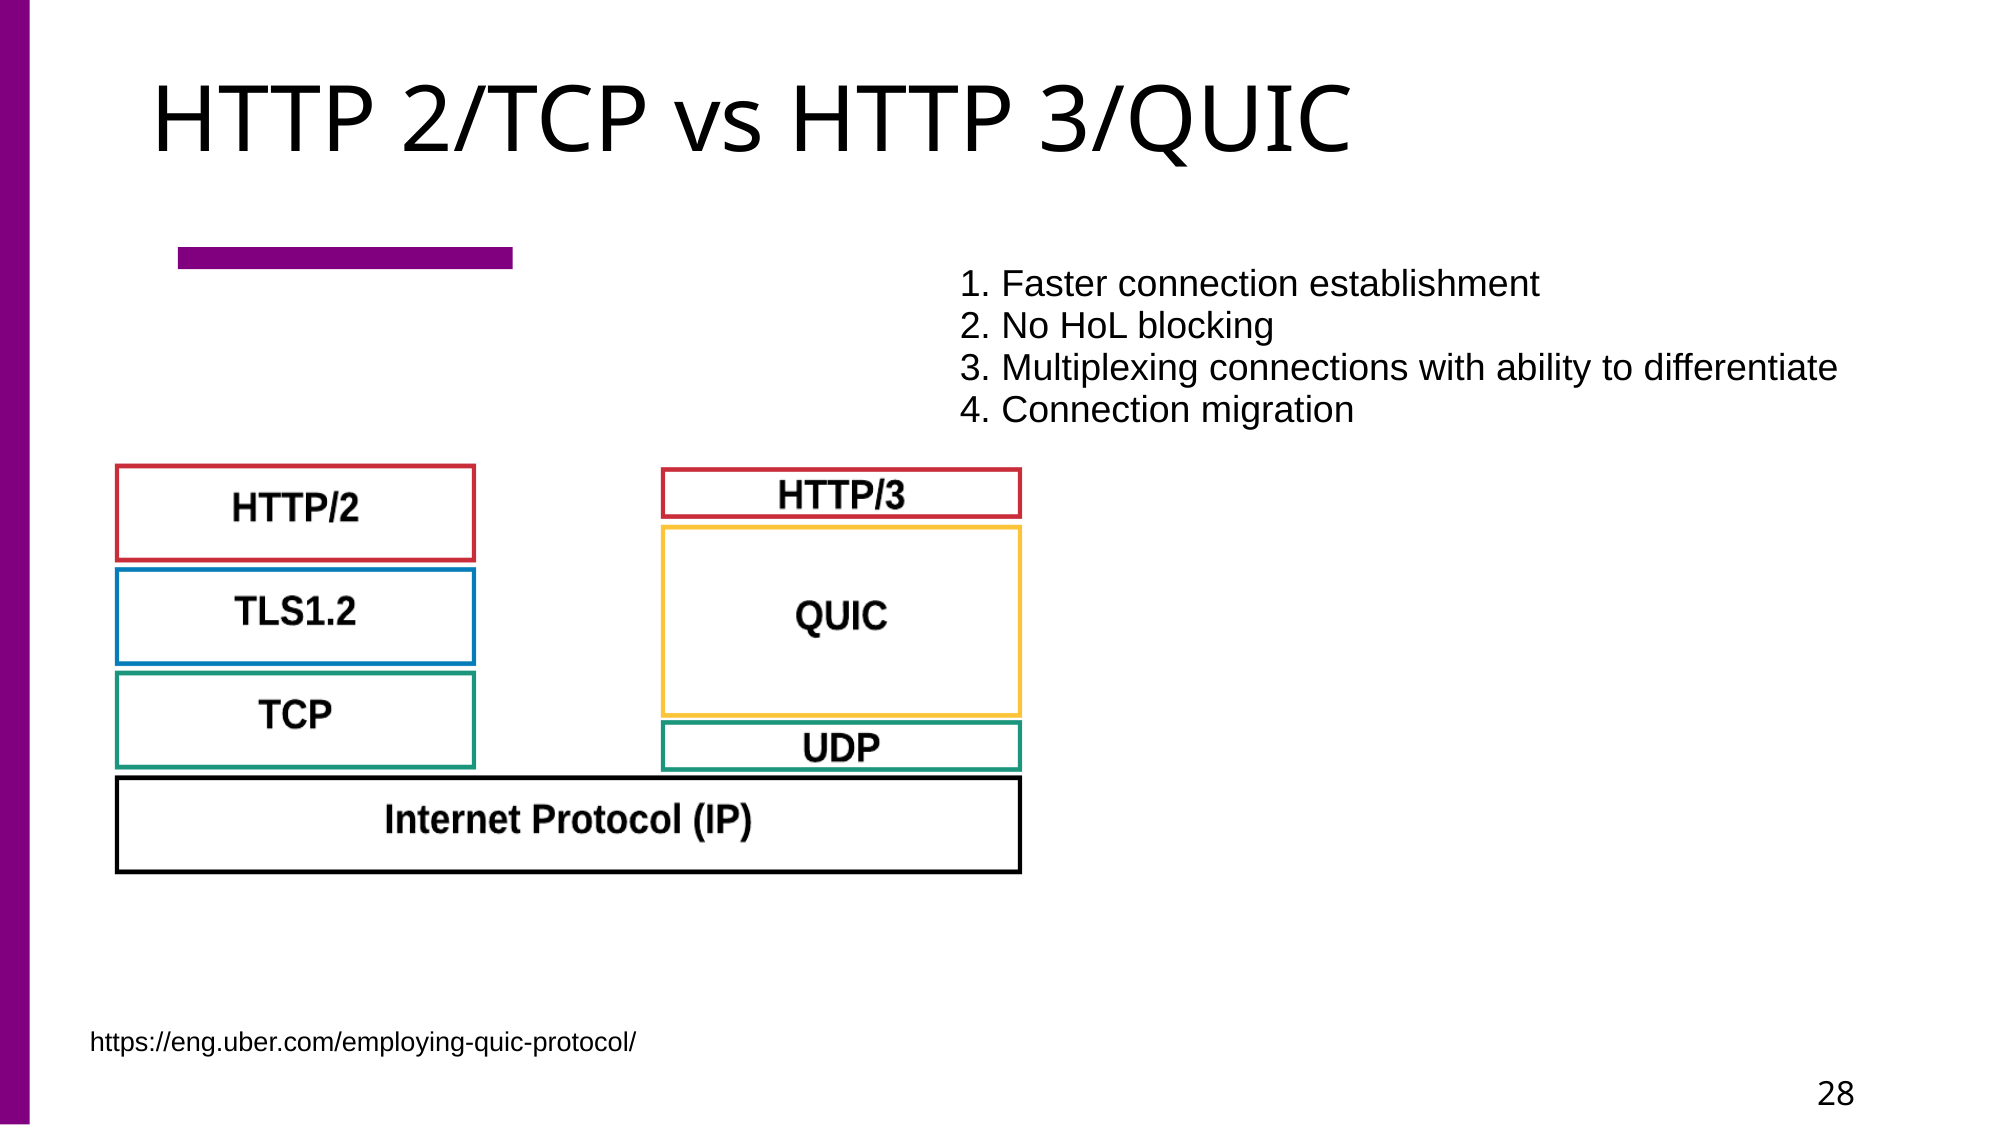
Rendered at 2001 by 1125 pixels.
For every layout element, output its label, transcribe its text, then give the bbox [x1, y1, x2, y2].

text_box 1. Faster connection establishment 2. No HoL blocking 3. Multiplexing connections with ability to differentiate 4. Connection migration [945, 254, 1951, 480]
text_box https://eng.uber.com/employing-quic-protocol/ [75, 1020, 1351, 1066]
title HTTP 2/TCP vs HTTP 3/QUIC [99, 29, 1801, 201]
picture [75, 419, 1062, 920]
